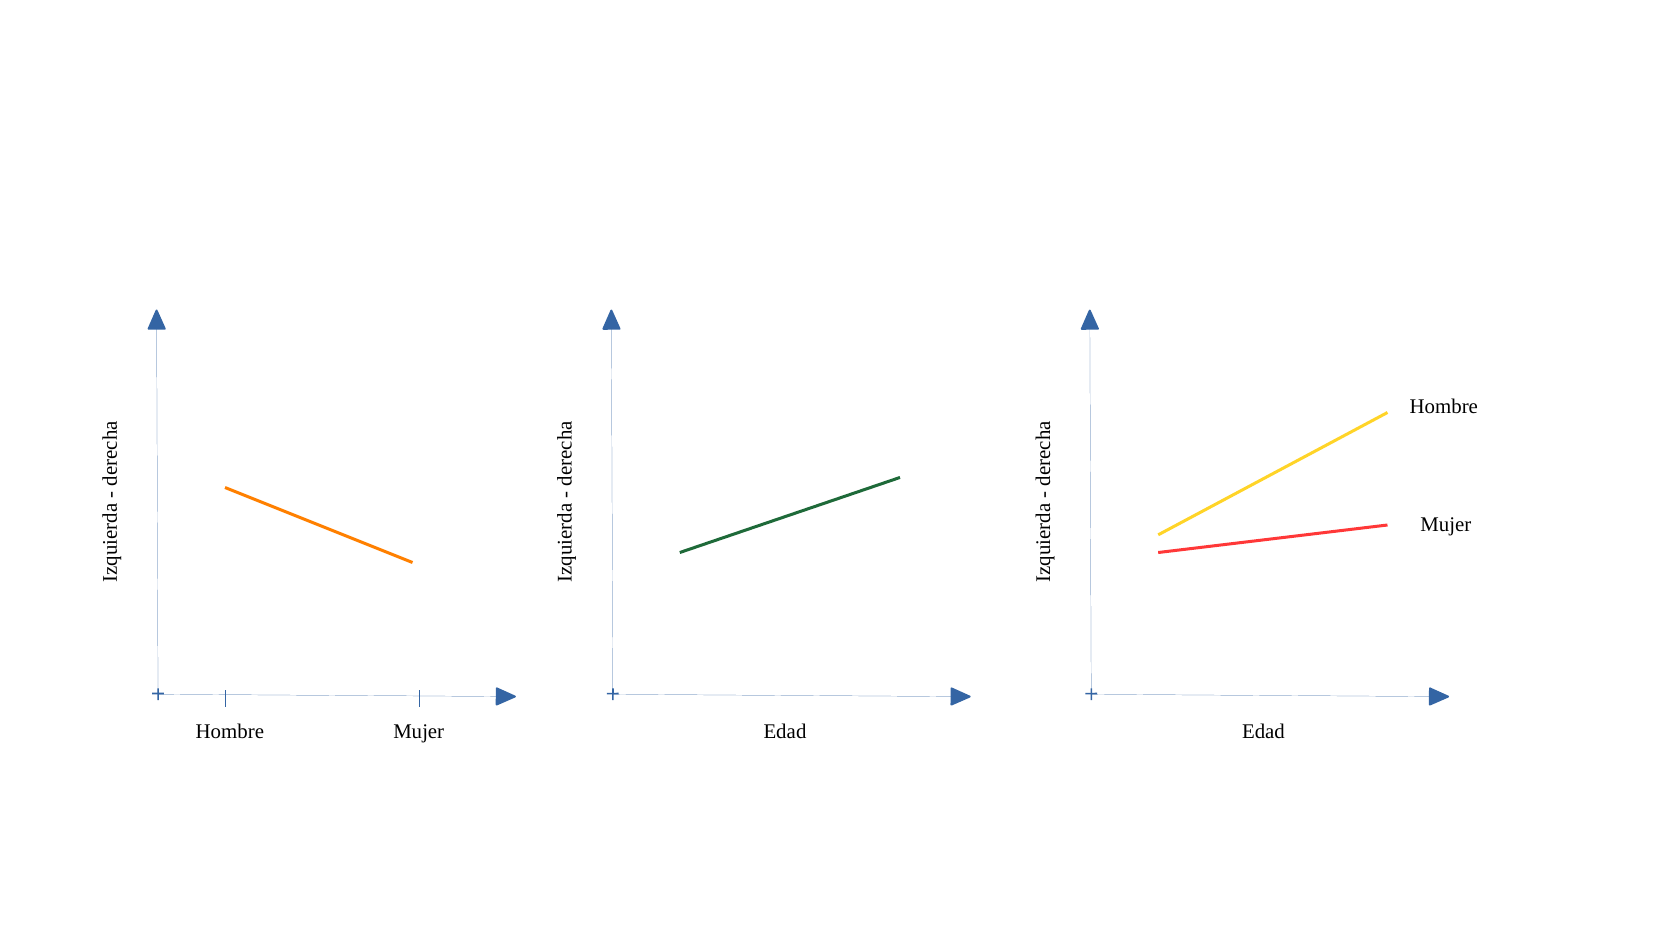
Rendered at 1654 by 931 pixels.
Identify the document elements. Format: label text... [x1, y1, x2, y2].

text_box Izquierda - derecha [545, 382, 584, 622]
text_box Izquierda - derecha [1024, 382, 1063, 622]
text_box Mujer [362, 712, 476, 770]
text_box Edad [1207, 712, 1320, 770]
text_box Mujer [1389, 505, 1503, 563]
text_box Hombre [173, 712, 287, 770]
text_box Edad [728, 712, 842, 770]
text_box Hombre [1387, 387, 1501, 445]
text_box Izquierda - derecha [90, 382, 129, 622]
